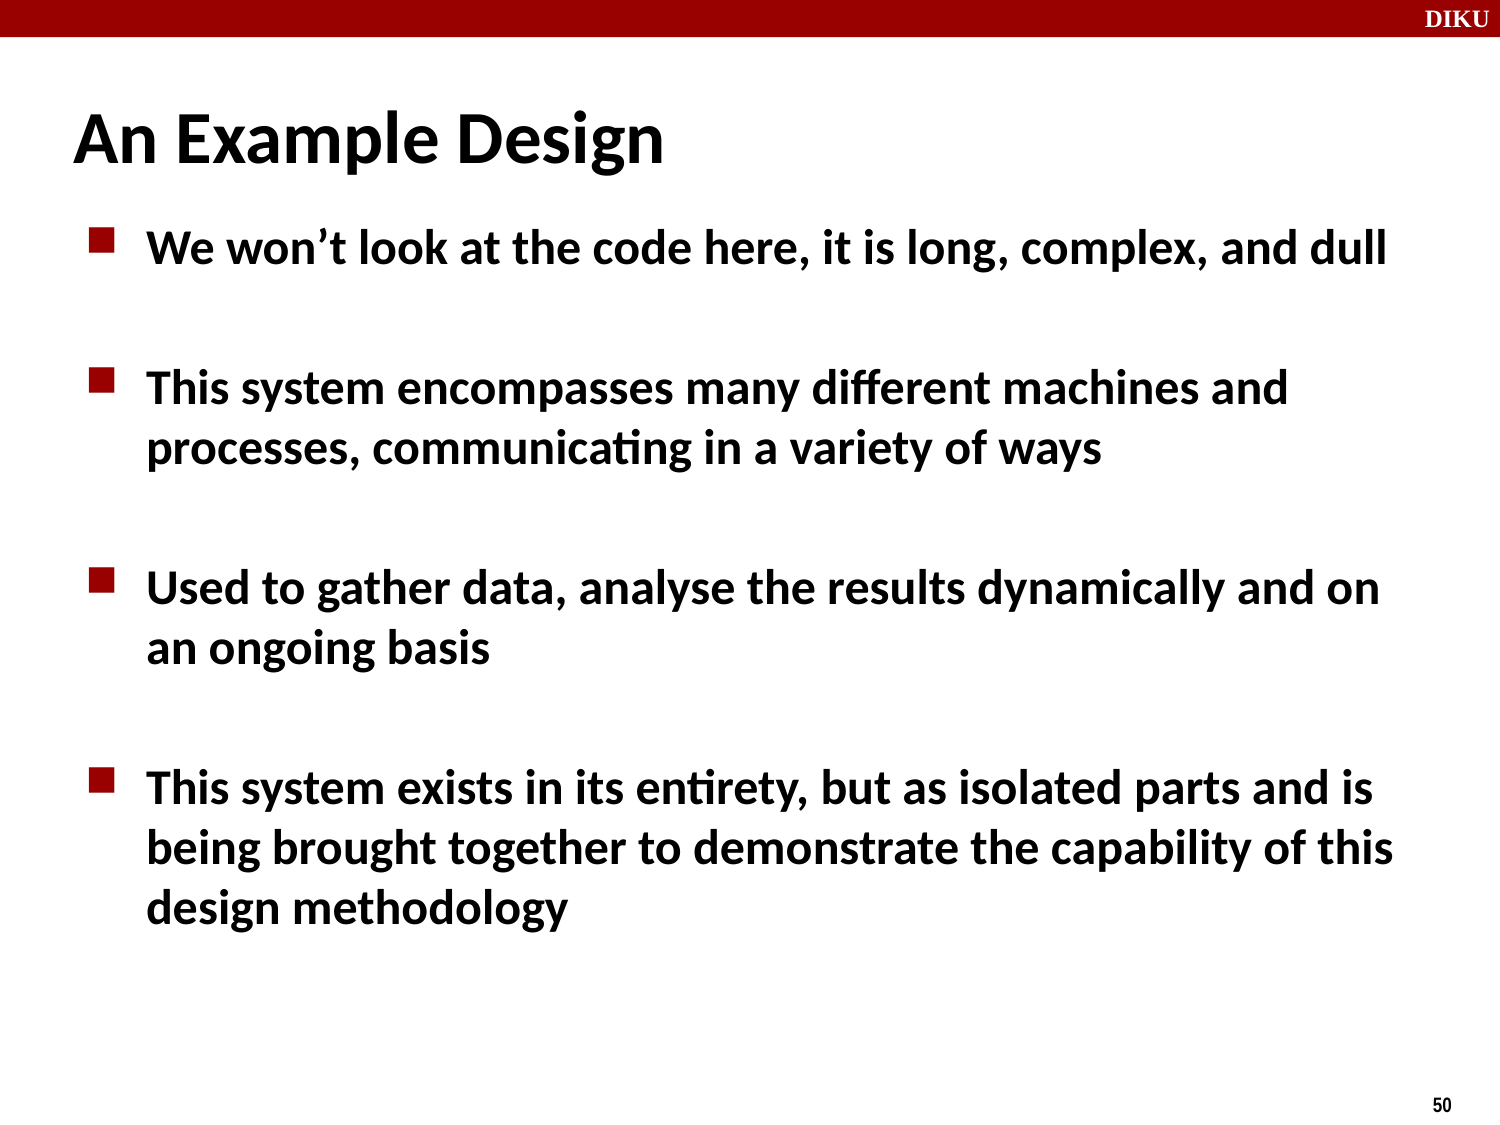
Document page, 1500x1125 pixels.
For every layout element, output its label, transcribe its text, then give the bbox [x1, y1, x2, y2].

text_box An Example Design [58, 71, 1304, 197]
text_box We won’t look at the code here, it is long, complex, and dull This system encompasses many different machines and processes, communicating in a variety of ways Used to gather data, analyse the results dynamically and on an ongoing basis This system exists in its entirety, but as isolated parts and is being brought together to demonstrate the capability of this design methodology [74, 207, 1421, 631]
